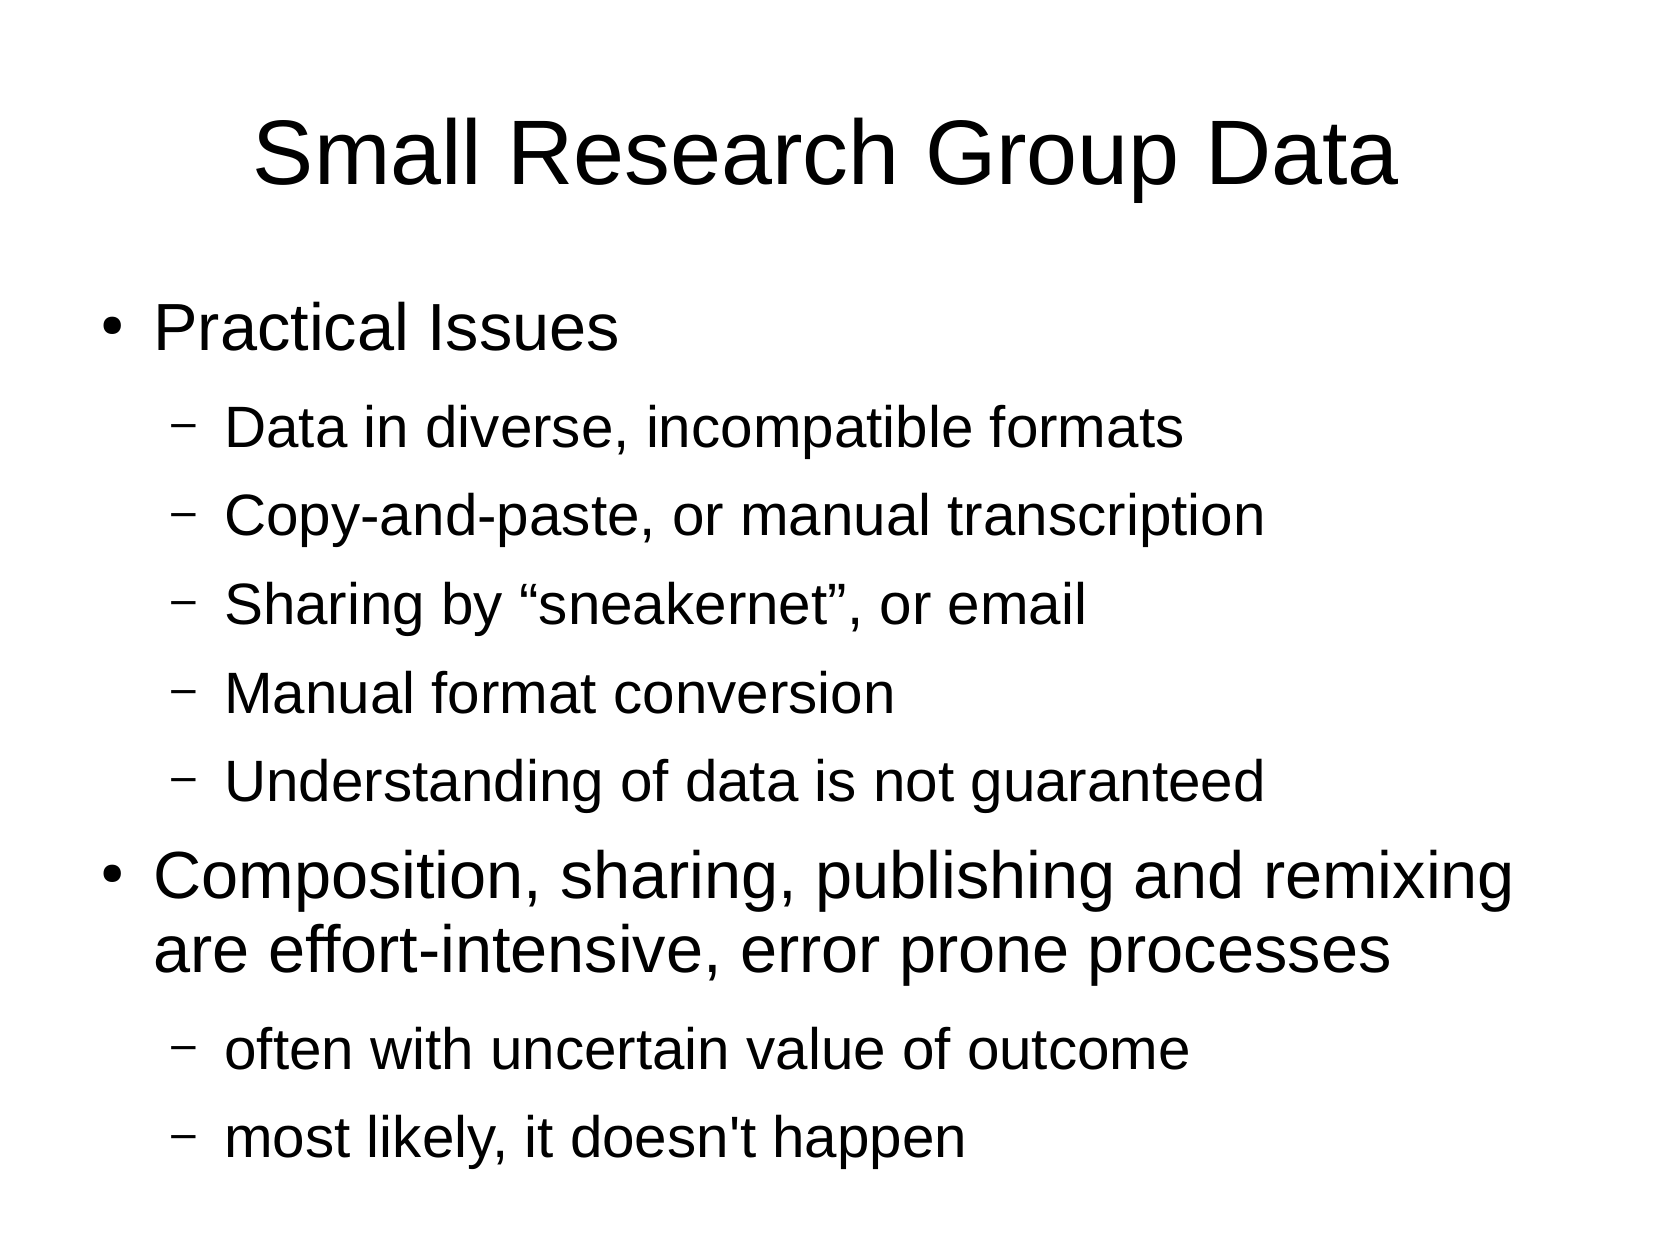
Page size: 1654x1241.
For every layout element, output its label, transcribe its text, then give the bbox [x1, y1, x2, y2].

list Practical Issues Data in diverse, incompatible formats Copy-and-paste, or manual transcription Sharing by “sneakernet”, or email Manual format conversion Understanding of data is not guaranteed Composition, sharing, publishing and remixing are effort-intensive, error prone processes often with uncertain value of outcome most likely, it doesn't happen [82, 290, 1571, 1170]
title Small Research Group Data [82, 49, 1571, 257]
